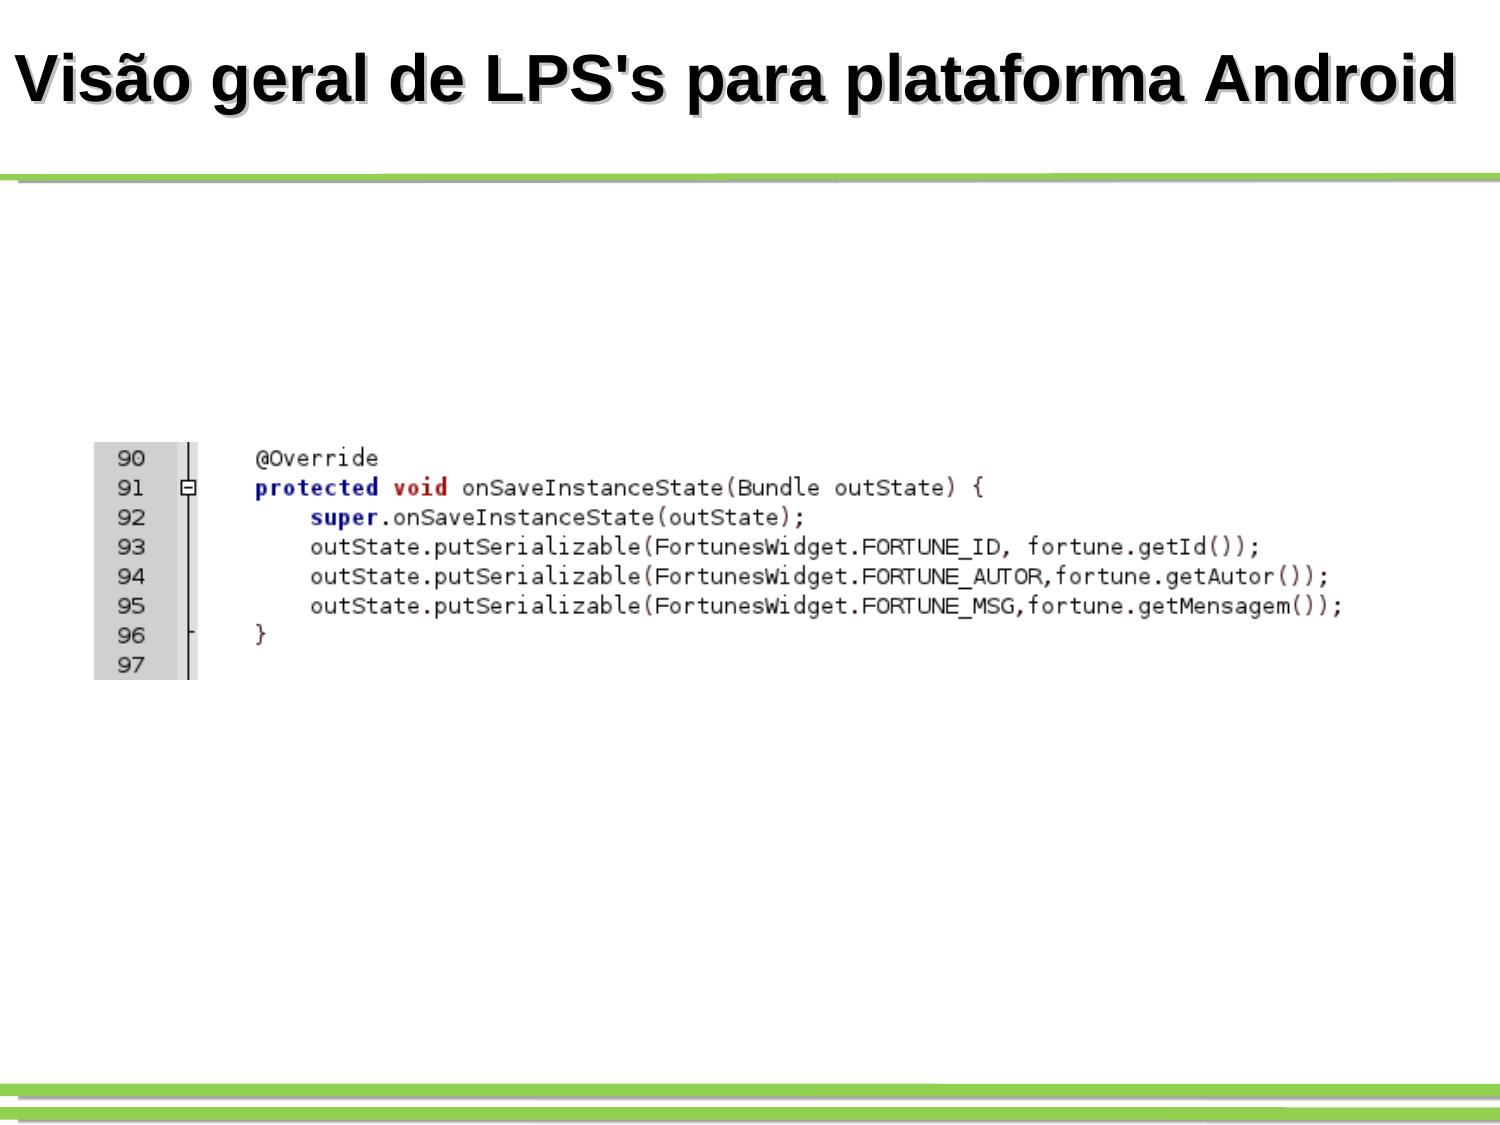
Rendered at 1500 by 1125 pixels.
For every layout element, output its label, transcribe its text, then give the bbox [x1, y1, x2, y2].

picture [93, 442, 1388, 680]
text_box Visão geral de LPS's para plataforma Android [0, 0, 1500, 178]
